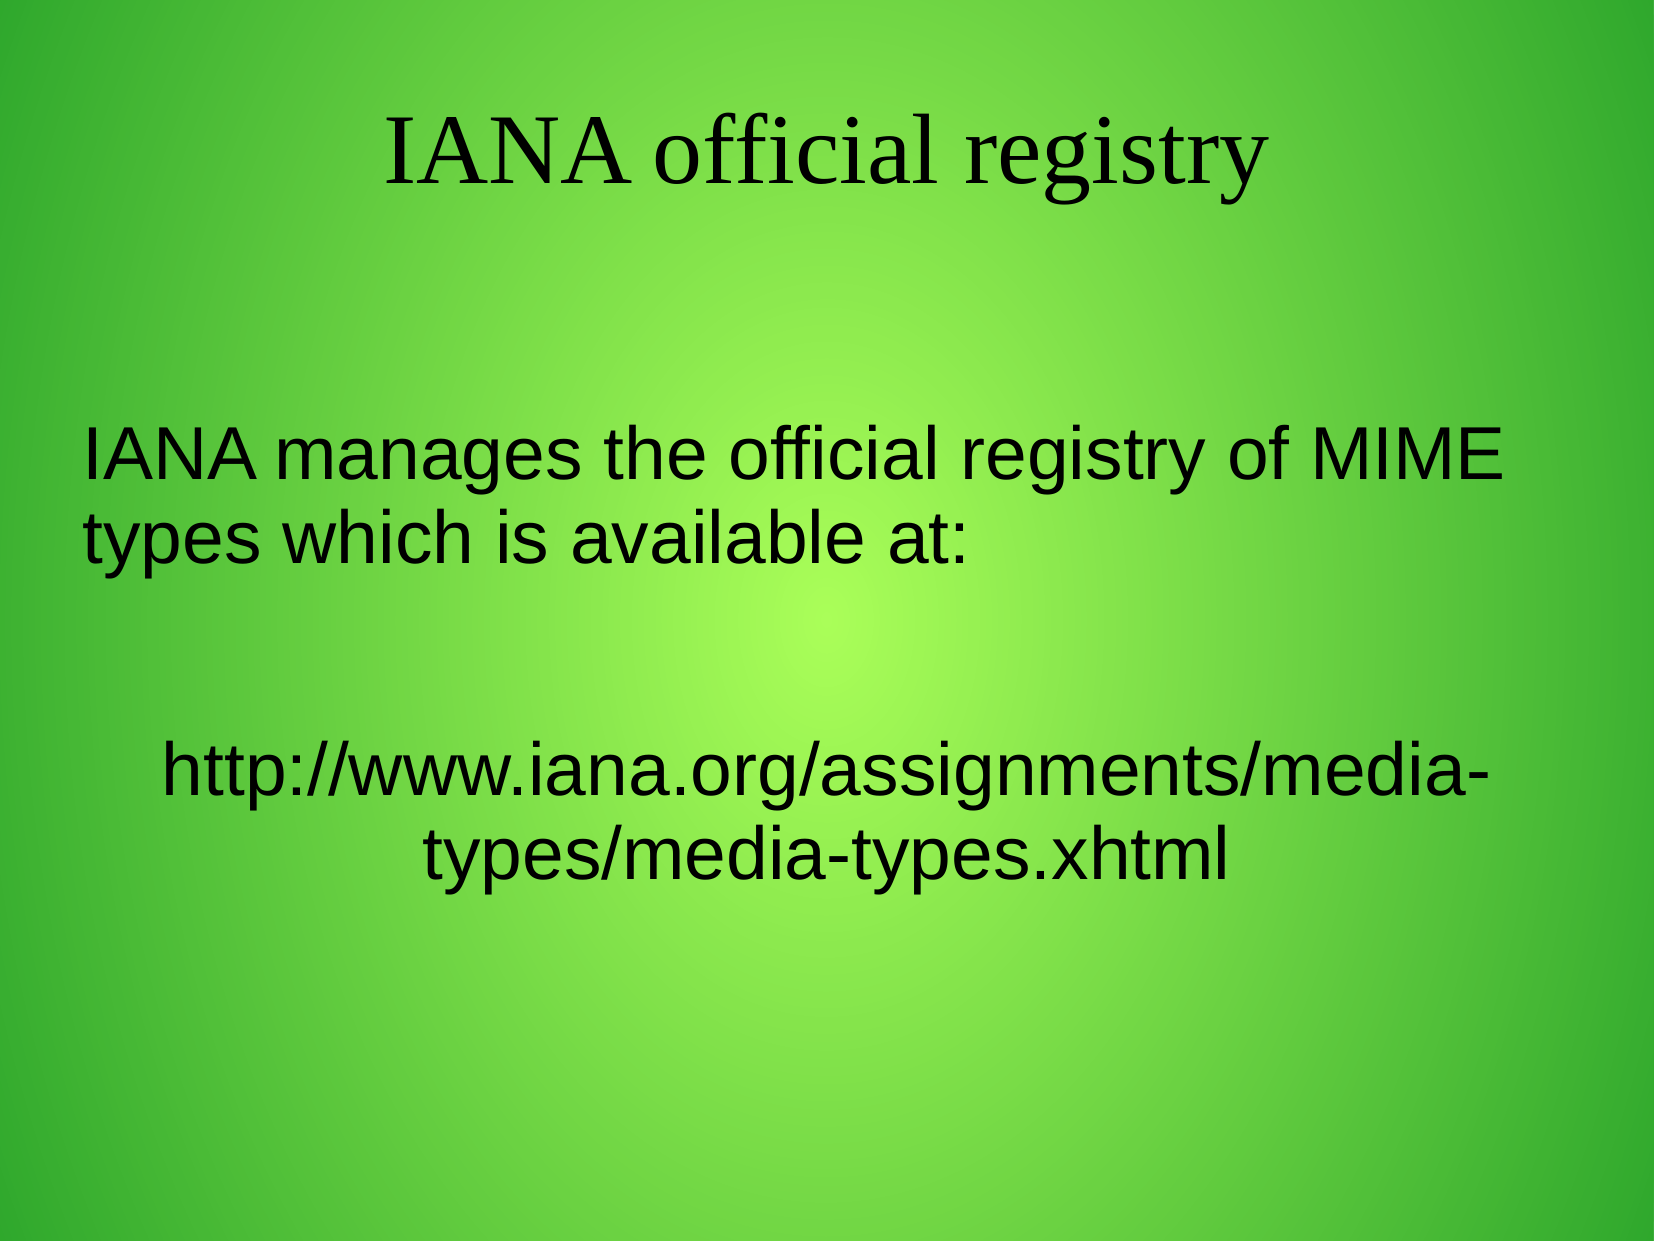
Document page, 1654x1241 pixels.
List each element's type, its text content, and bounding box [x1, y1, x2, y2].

title IANA official registry [82, 47, 1571, 252]
list IANA manages the official registry of MIME types which is available at: http://www.iana.org/assignments/media-types/media-types.xhtml [82, 299, 1571, 1019]
